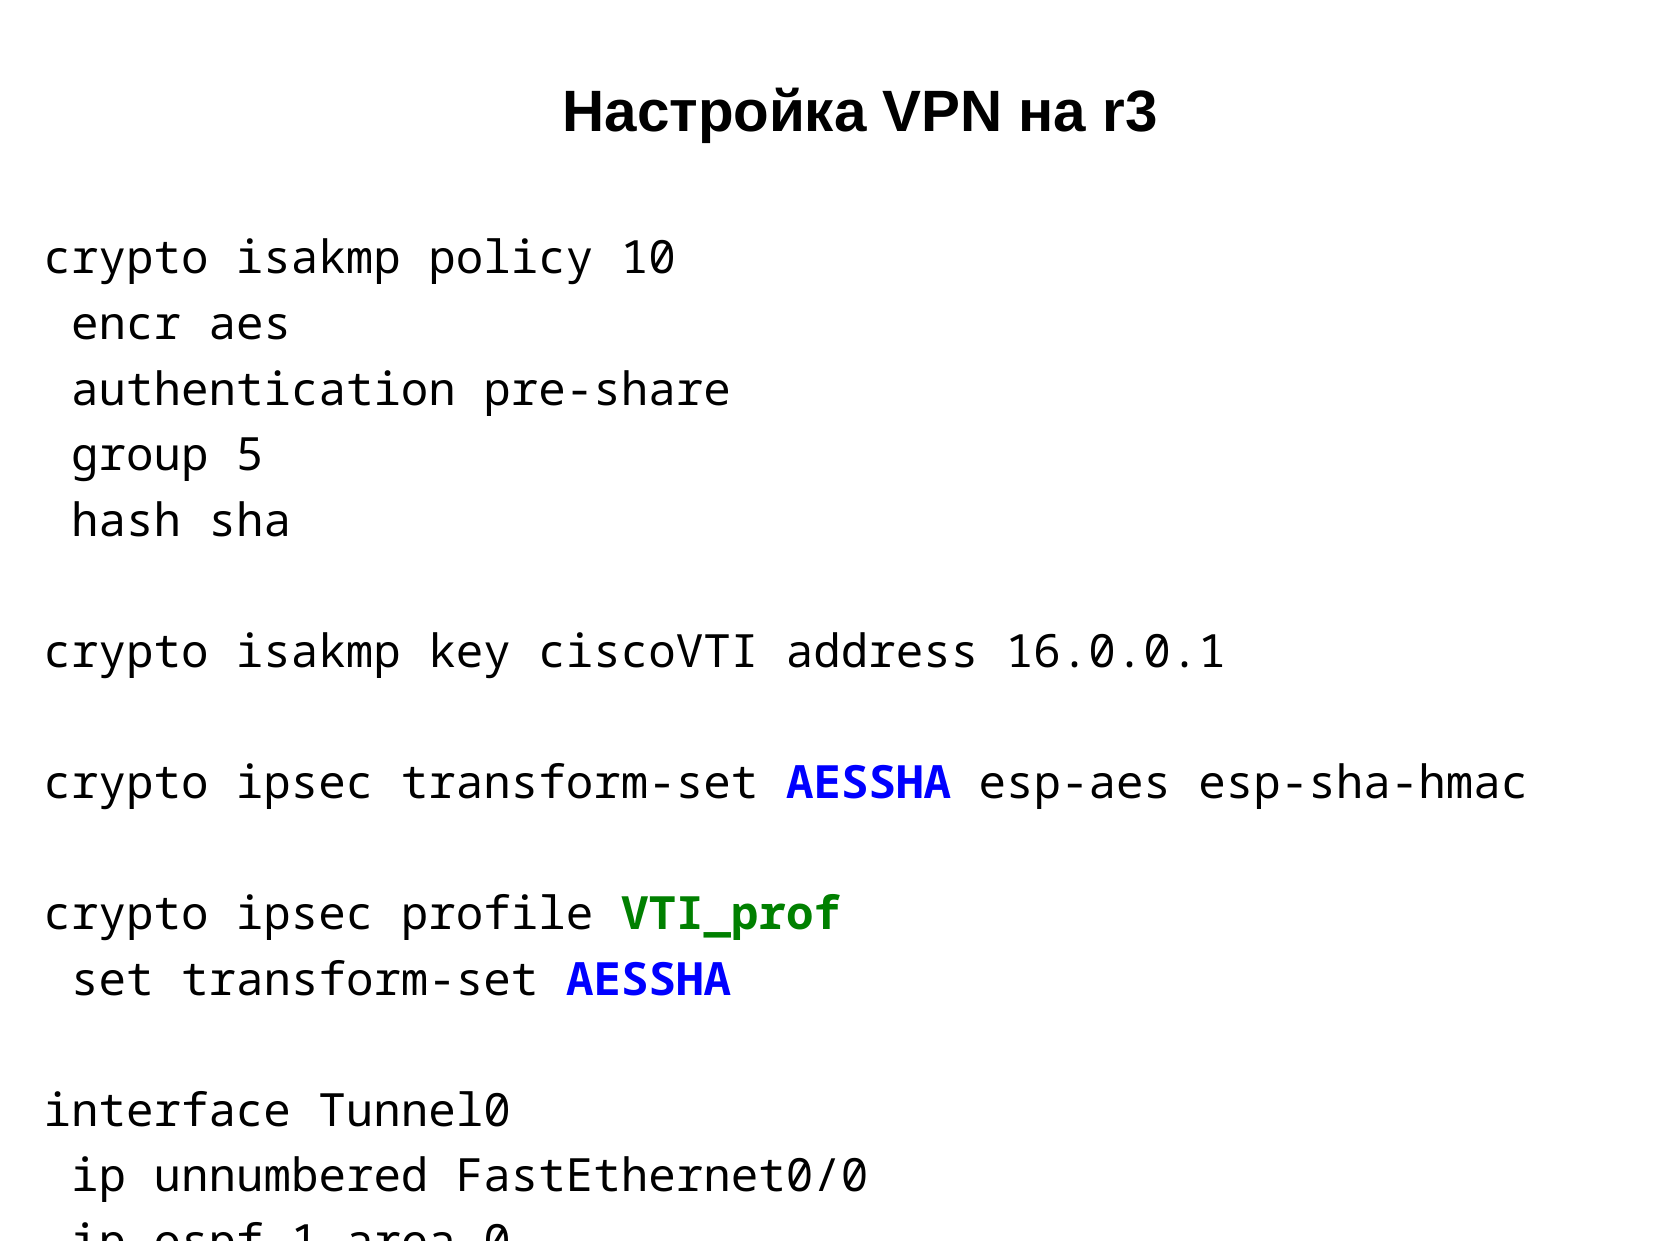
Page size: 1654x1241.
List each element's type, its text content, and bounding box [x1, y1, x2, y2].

text_box Настройка VPN на r3 [123, 41, 1597, 151]
list crypto isakmp policy 10 encr aes authentication pre-share group 5 hash sha crypto isakmp key ciscoVTI address 16.0.0.1 crypto ipsec transform-set AESSHA esp-aes esp-sha-hmac crypto ipsec profile VTI_prof set transform-set AESSHA interface Tunnel0 ip unnumbered FastEthernet0/0 ip ospf 1 area 0 tunnel source FastEthernet0/0 tunnel mode ipsec ipv4 tunnel destination 16.0.0.1 tunnel protection ipsec profile VTI_prof [37, 225, 1613, 1198]
